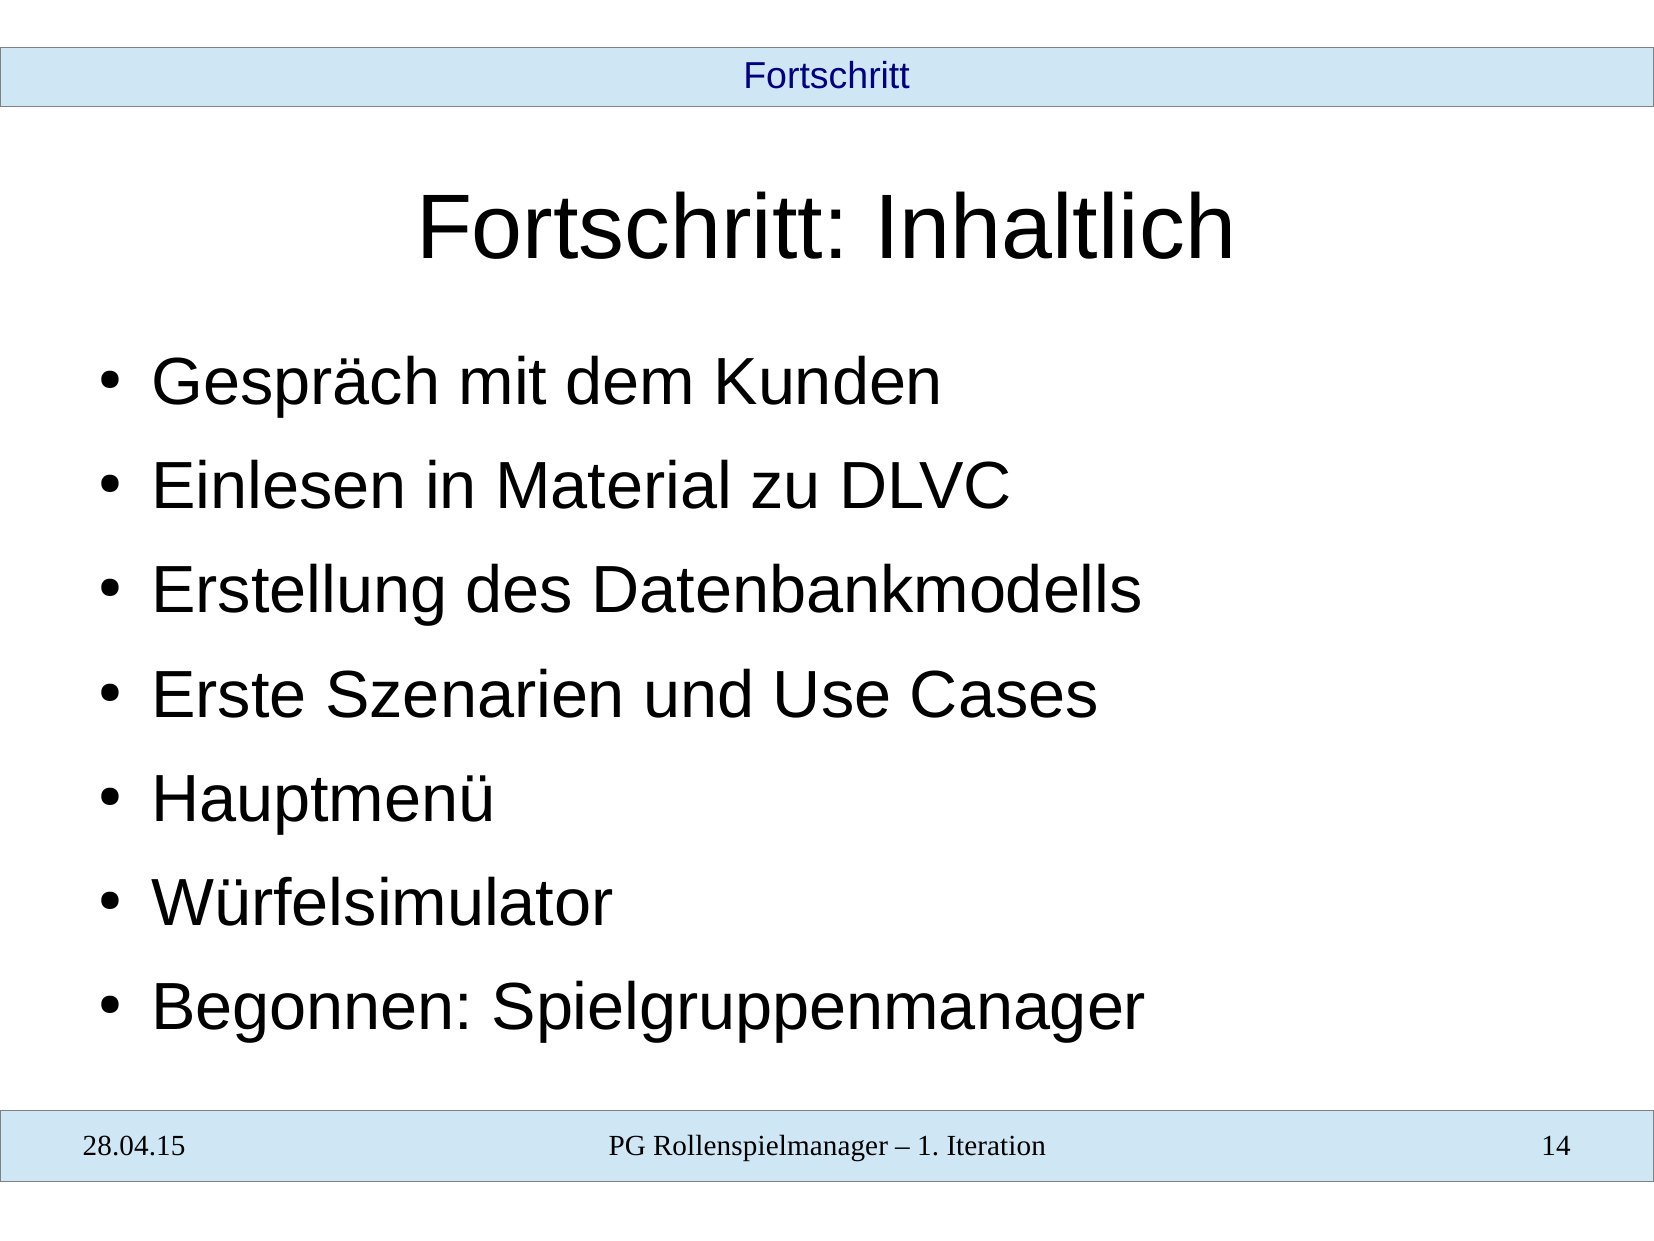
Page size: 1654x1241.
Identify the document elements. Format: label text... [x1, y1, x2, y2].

text_box Fortschritt [0, 47, 1654, 105]
title Fortschritt: Inhaltlich [82, 123, 1571, 331]
list Gespräch mit dem Kunden Einlesen in Material zu DLVC Erstellung des Datenbankmodells Erste Szenarien und Use Cases Hauptmenü Würfelsimulator Begonnen: Spielgruppenmanager [80, 343, 1536, 1063]
